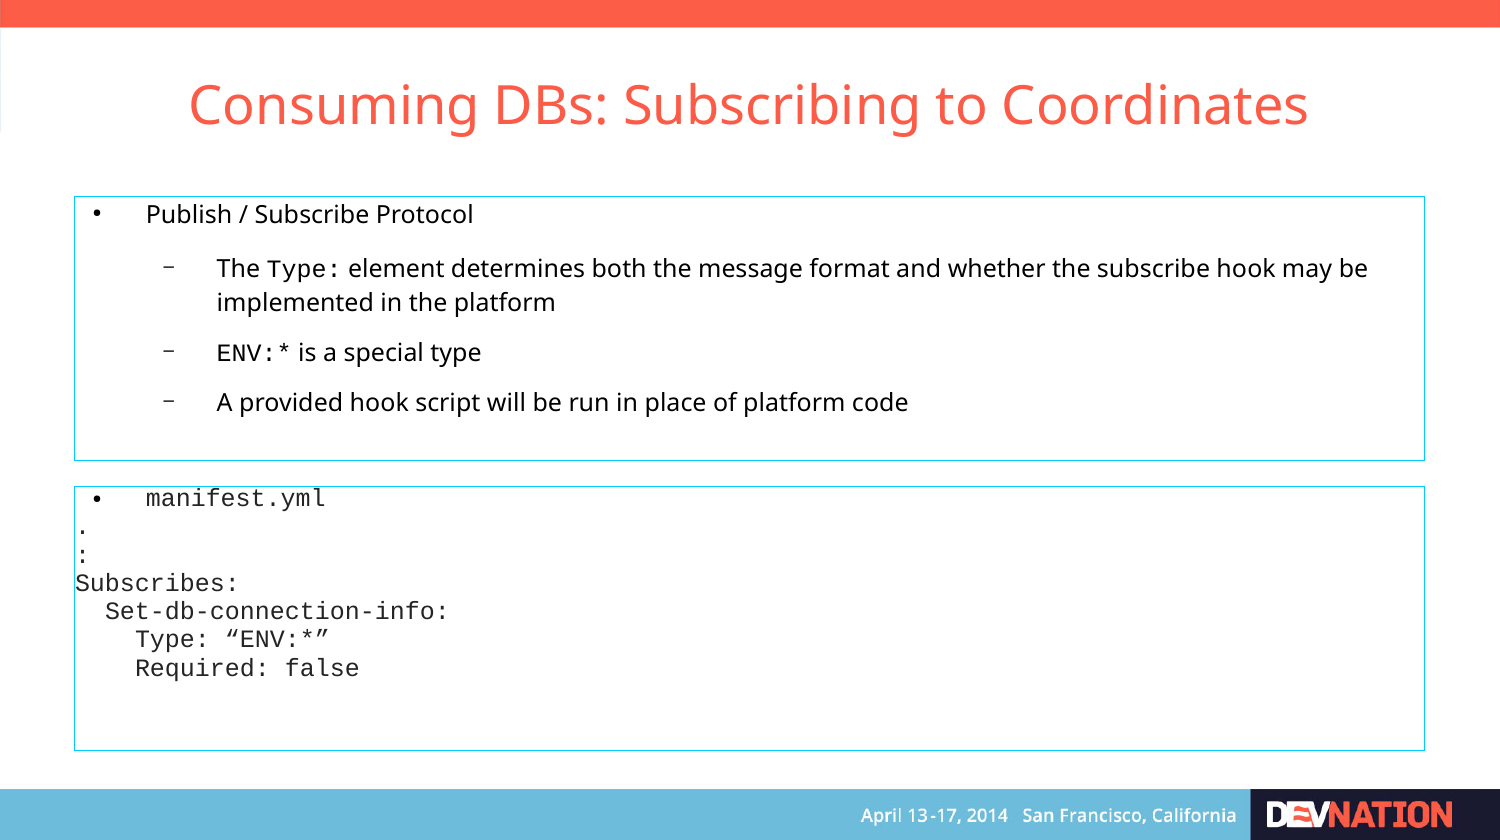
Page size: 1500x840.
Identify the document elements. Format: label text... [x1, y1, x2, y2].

list manifest.yml . : Subscribes: Set-db-connection-info: Type: “ENV:*” Required: false [74, 486, 1425, 751]
list Publish / Subscribe Protocol The Type: element determines both the message format and whether the subscribe hook may be implemented in the platform ENV:* is a special type A provided hook script will be run in place of platform code [74, 196, 1425, 461]
title Consuming DBs: Subscribing to Coordinates [74, 33, 1425, 174]
picture [0, 0, 1500, 840]
